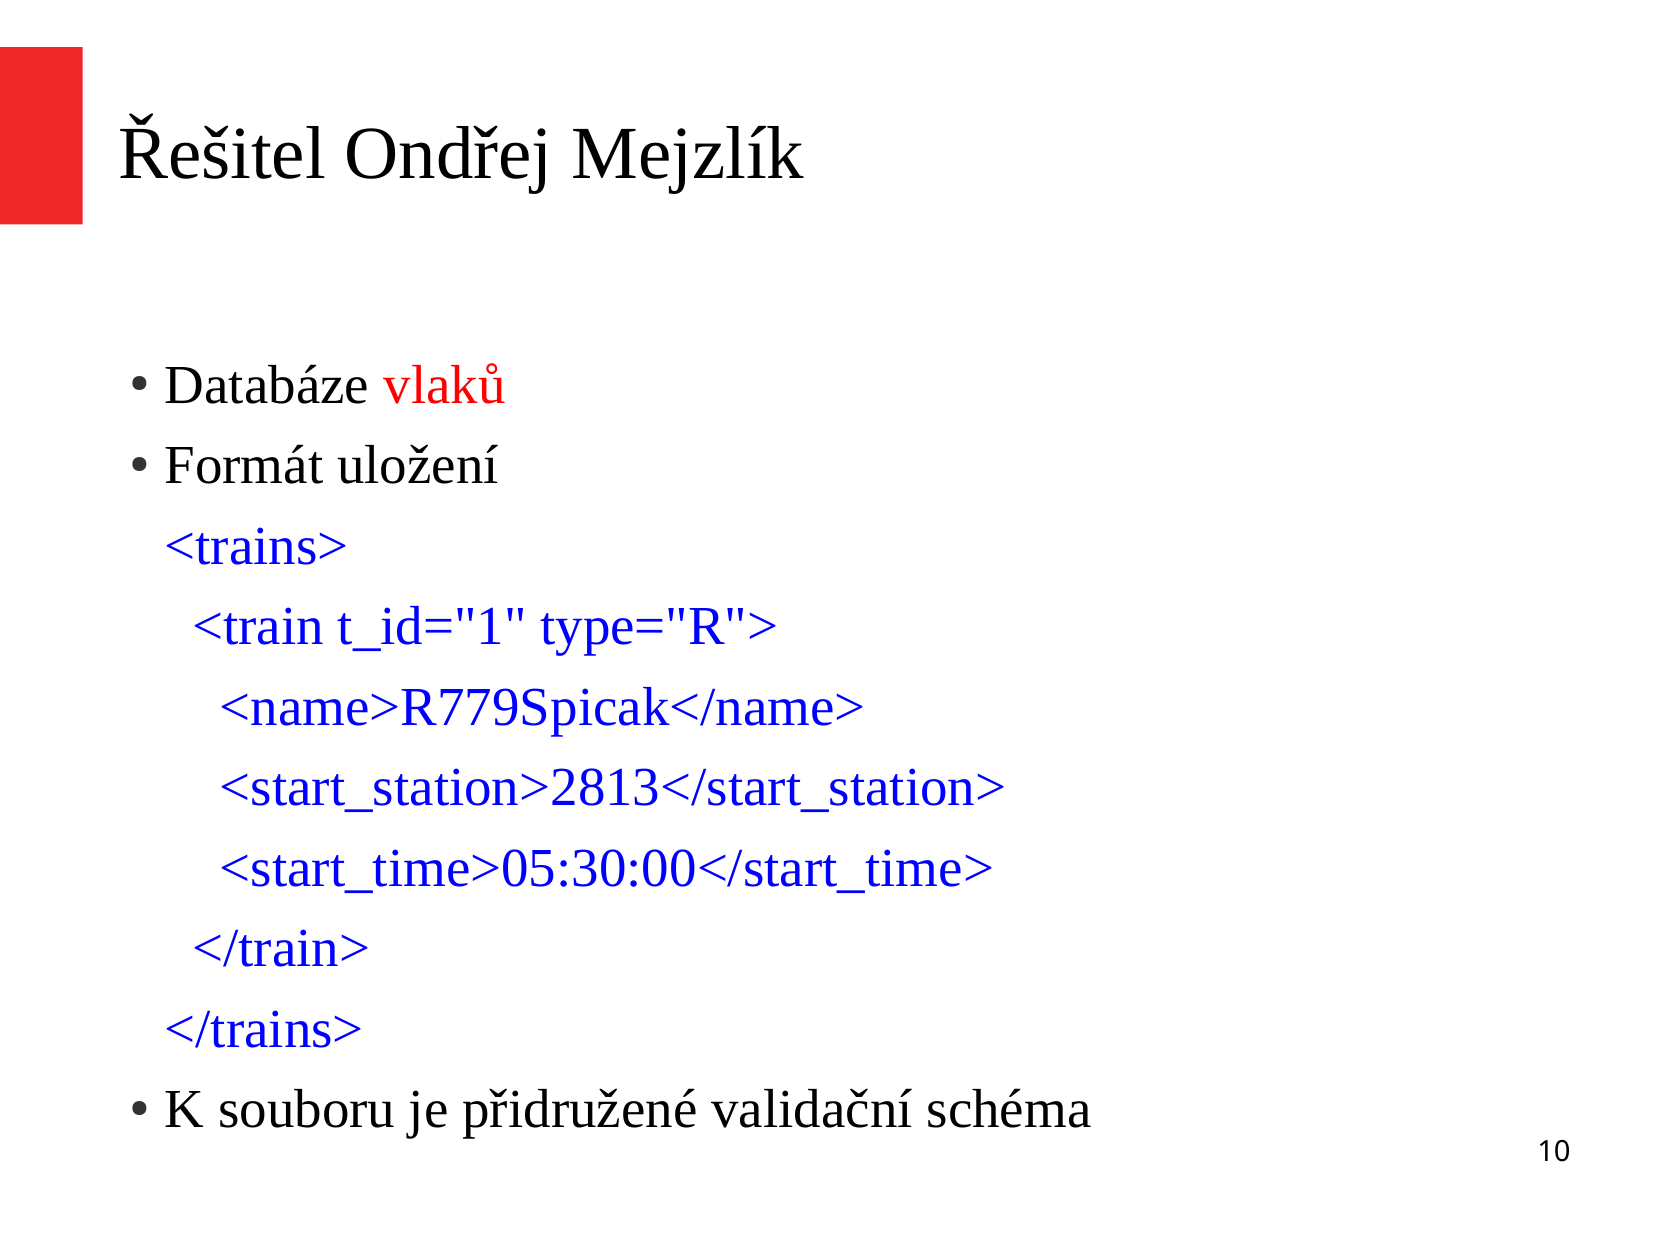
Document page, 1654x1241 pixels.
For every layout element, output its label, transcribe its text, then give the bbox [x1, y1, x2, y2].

list Databáze vlaků Formát uložení <trains> <train t_id="1" type="R"> <name>R779Spicak</name> <start_station>2813</start_station> <start_time>05:30:00</start_time> </train> </trains> K souboru je přidružené validační schéma [118, 354, 1619, 1146]
title Řešitel Ondřej Mejzlík [118, 49, 1571, 257]
